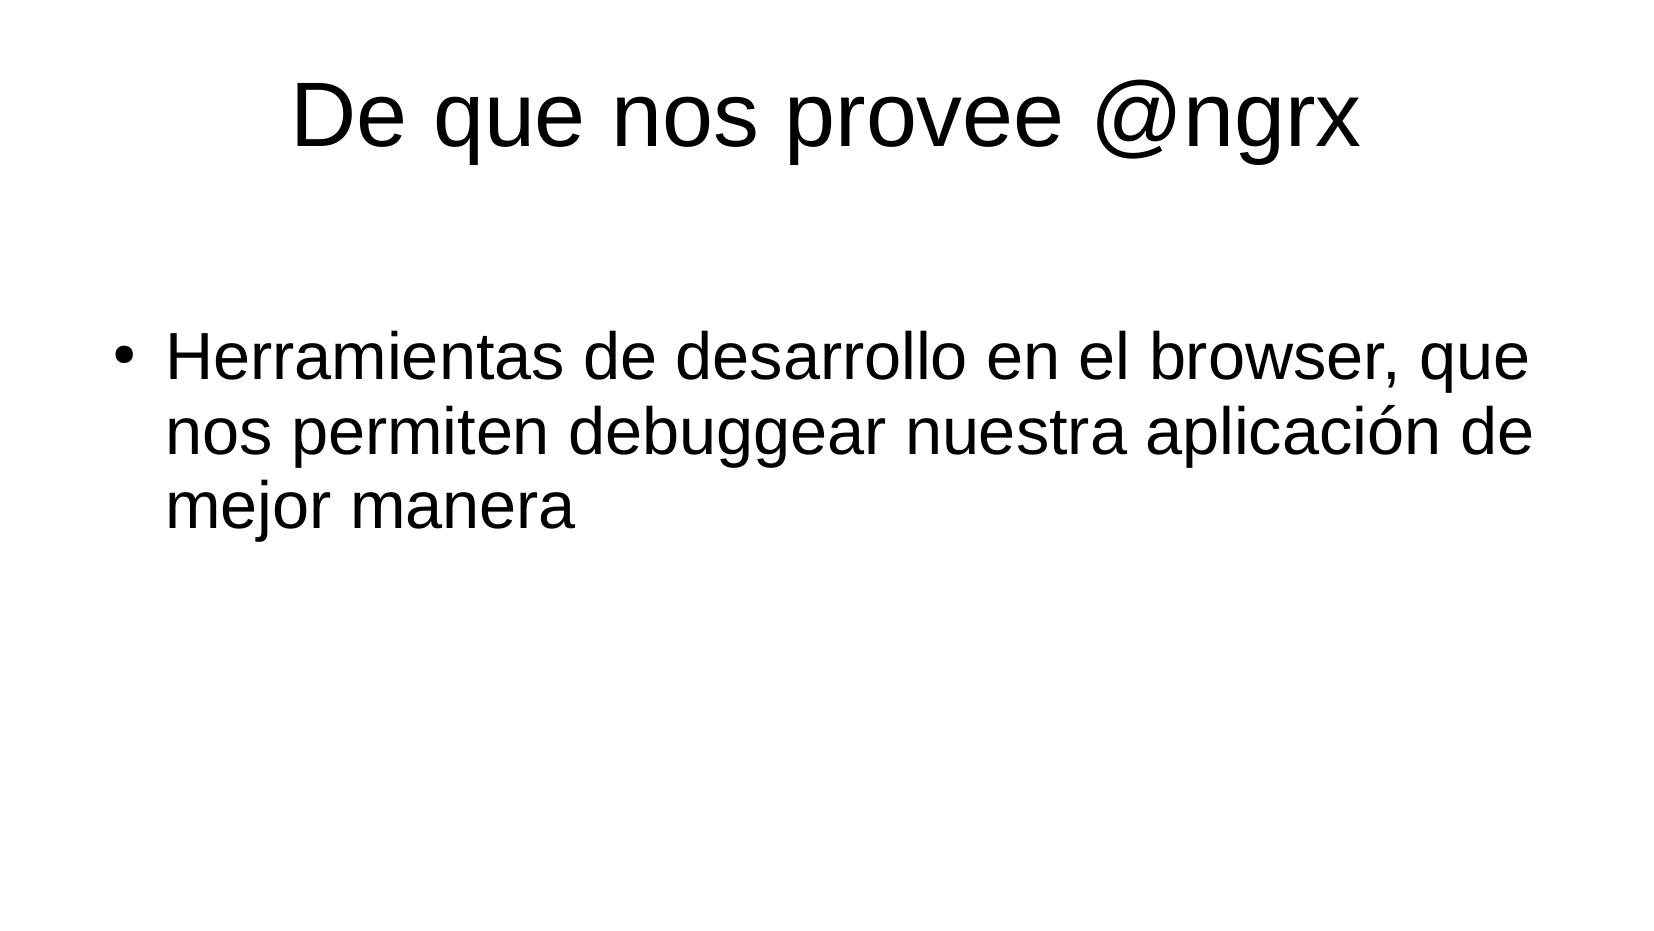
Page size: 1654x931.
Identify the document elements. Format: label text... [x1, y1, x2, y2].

list Herramientas de desarrollo en el browser, que nos permiten debuggear nuestra aplicación de mejor manera [94, 318, 1583, 682]
title De que nos provee @ngrx [82, 37, 1571, 193]
